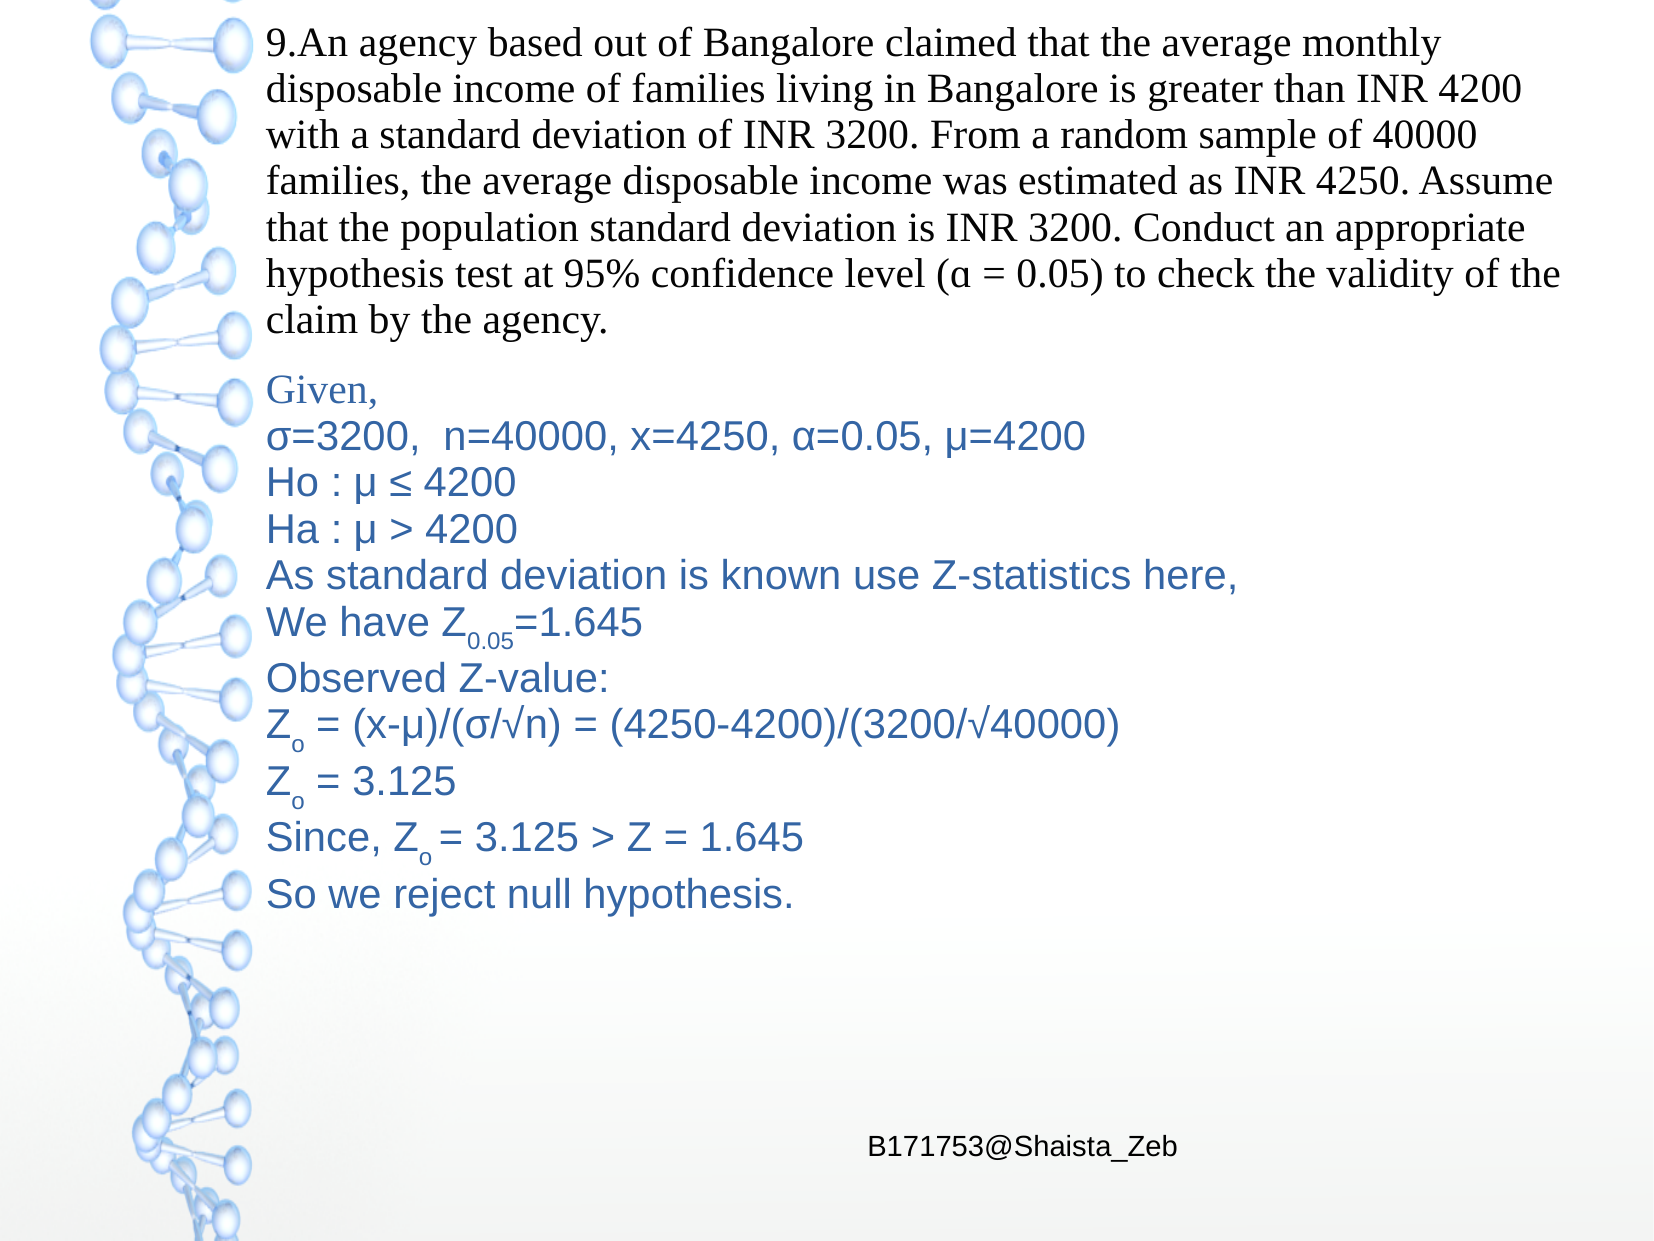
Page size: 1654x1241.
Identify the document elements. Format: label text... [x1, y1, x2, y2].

title 9.An agency based out of Bangalore claimed that the average monthly disposable income of families living in Bangalore is greater than INR 4200 with a standard deviation of INR 3200. From a random sample of 40000 families, the average disposable income was estimated as INR 4250. Assume that the population standard deviation is INR 3200. Conduct an appropriate hypothesis test at 95% confidence level (ɑ = 0.05) to check the validity of the claim by the agency. [265, 18, 1595, 343]
subtitle Given, σ=3200, n=40000, x=4250, α=0.05, μ=4200 Ho : μ ≤ 4200 Ha : μ > 4200 As standard deviation is known use Z-statistics here, We have Z0.05=1.645 Observed Z-value: Zo = (x-μ)/(σ/√n) = (4250-4200)/(3200/√40000) Zo = 3.125 Since, Zo = 3.125 > Z = 1.645 So we reject null hypothesis. [265, 366, 1595, 1019]
picture [0, 0, 1654, 1241]
